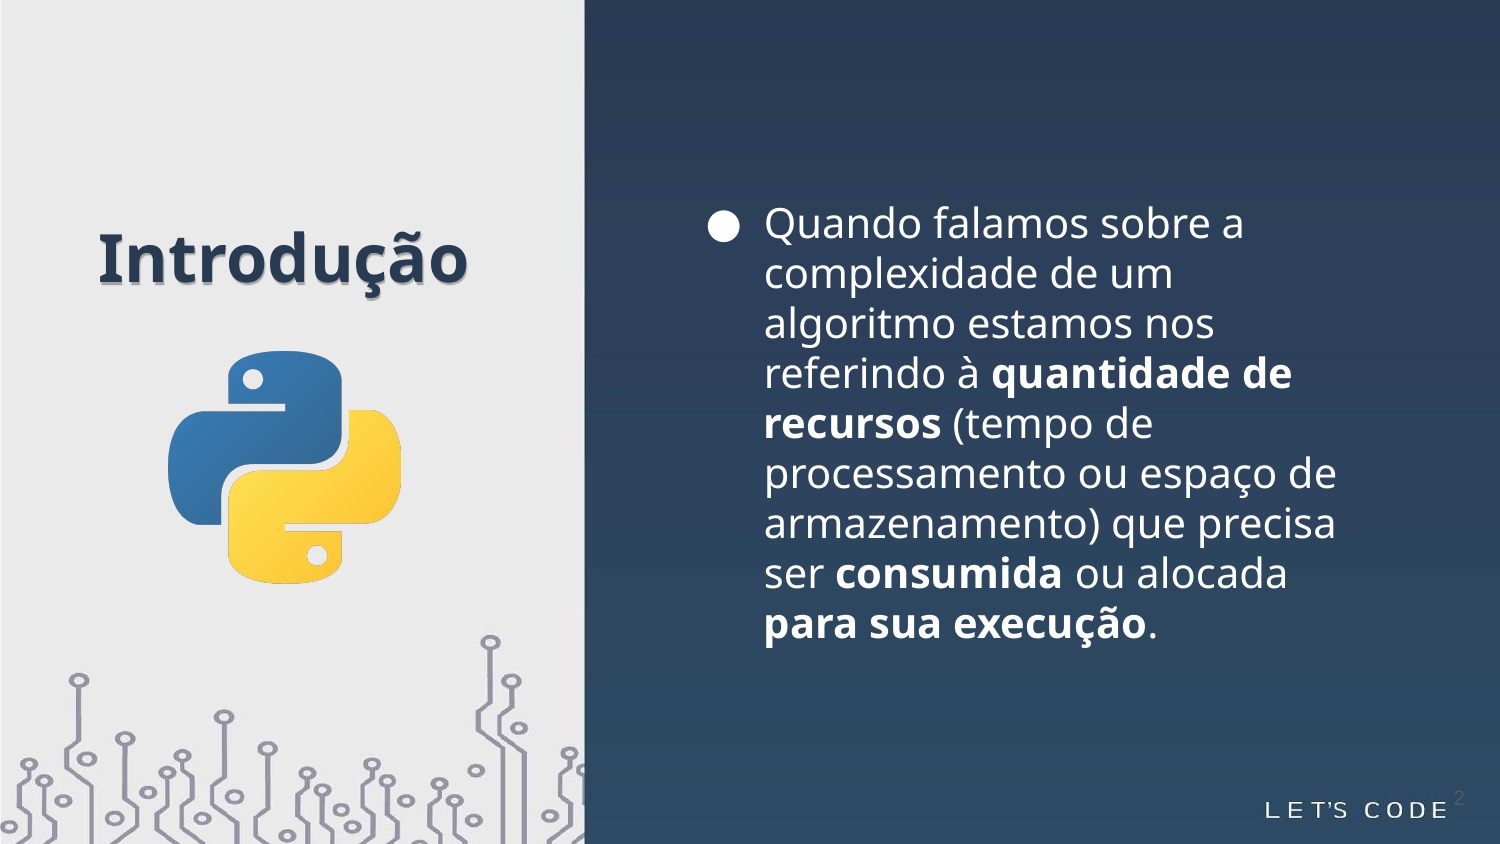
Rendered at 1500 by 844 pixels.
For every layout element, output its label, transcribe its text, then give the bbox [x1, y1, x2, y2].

text_box Introdução [63, 201, 506, 285]
text_box Quando falamos sobre a complexidade de um algoritmo estamos nos referindo à quantidade de recursos (tempo de processamento ou espaço de armazenamento) que precisa ser consumida ou alocada para sua execução. [673, 111, 1389, 733]
slide_number <number> [1389, 764, 1480, 830]
picture [0, 0, 1500, 844]
